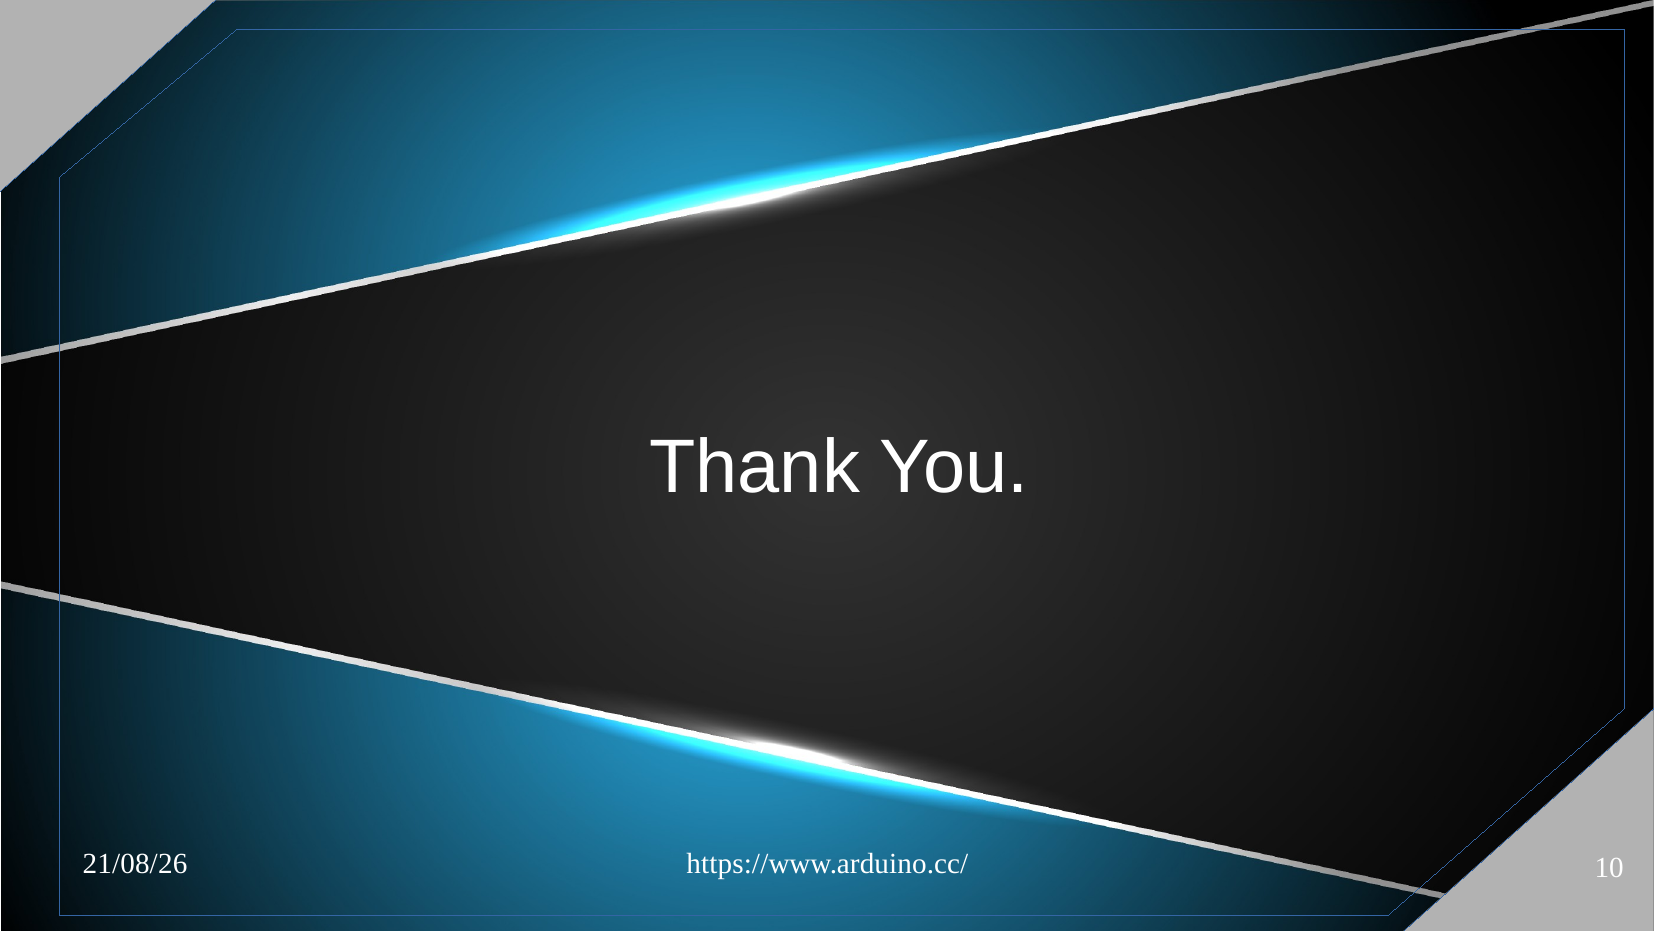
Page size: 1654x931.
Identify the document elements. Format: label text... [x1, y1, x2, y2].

picture [3, 2, 1652, 931]
list Thank You. [584, 424, 1034, 532]
